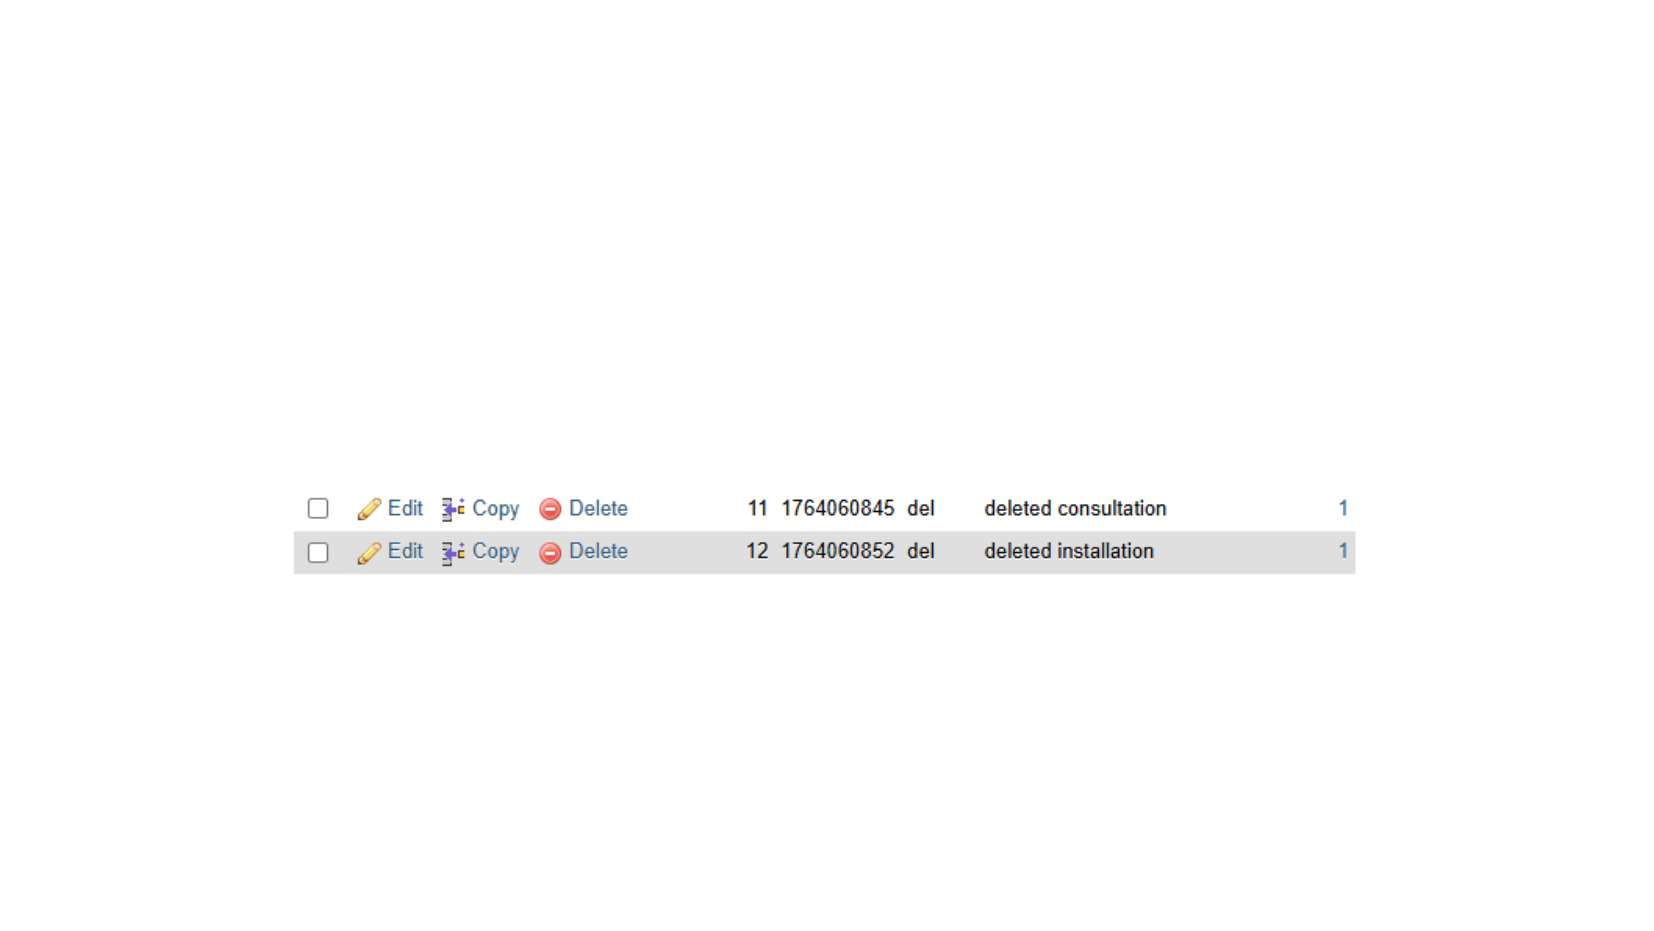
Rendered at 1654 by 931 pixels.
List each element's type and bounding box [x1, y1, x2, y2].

picture [291, 492, 1370, 579]
